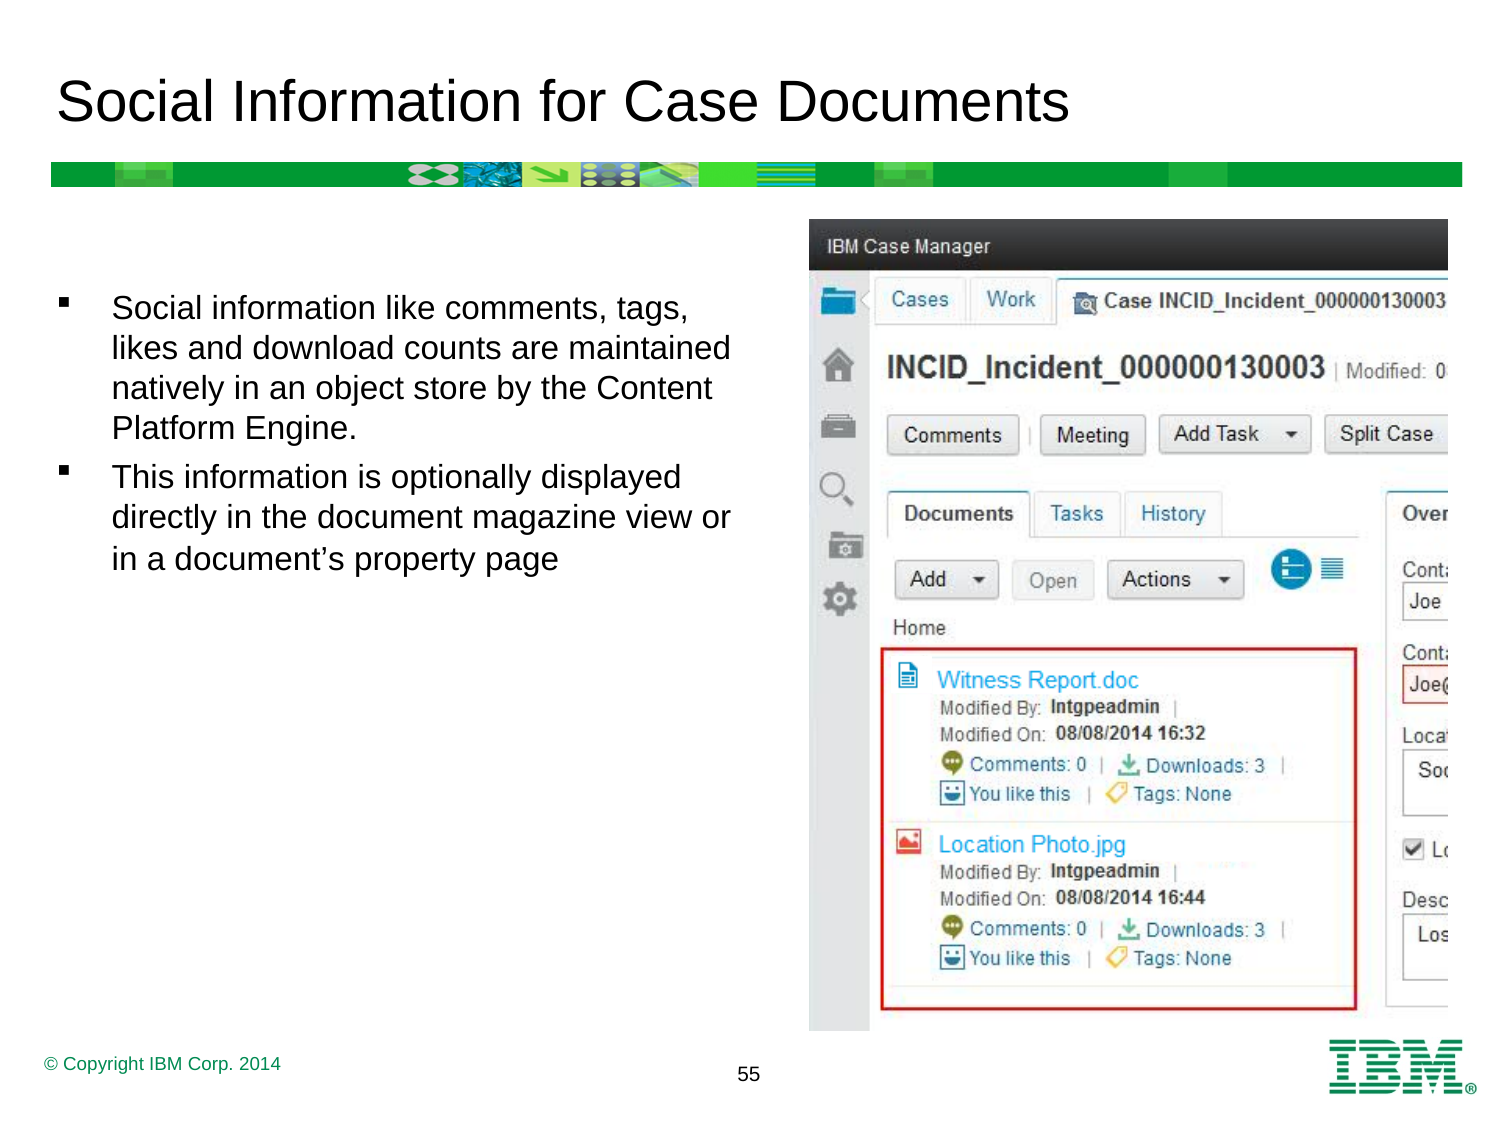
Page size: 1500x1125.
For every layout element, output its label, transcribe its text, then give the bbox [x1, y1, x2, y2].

text_box Social Information for Case Documents [41, 31, 1500, 165]
picture [1327, 1037, 1479, 1096]
text_box Social information like comments, tags, likes and download counts are maintained natively in an object store by the Content Platform Engine. This information is optionally displayed directly in the document magazine view or in a document’s property page [41, 278, 774, 1029]
text_box <number> [425, 1052, 776, 1113]
picture [50, 165, 1463, 189]
picture [809, 219, 1448, 1031]
